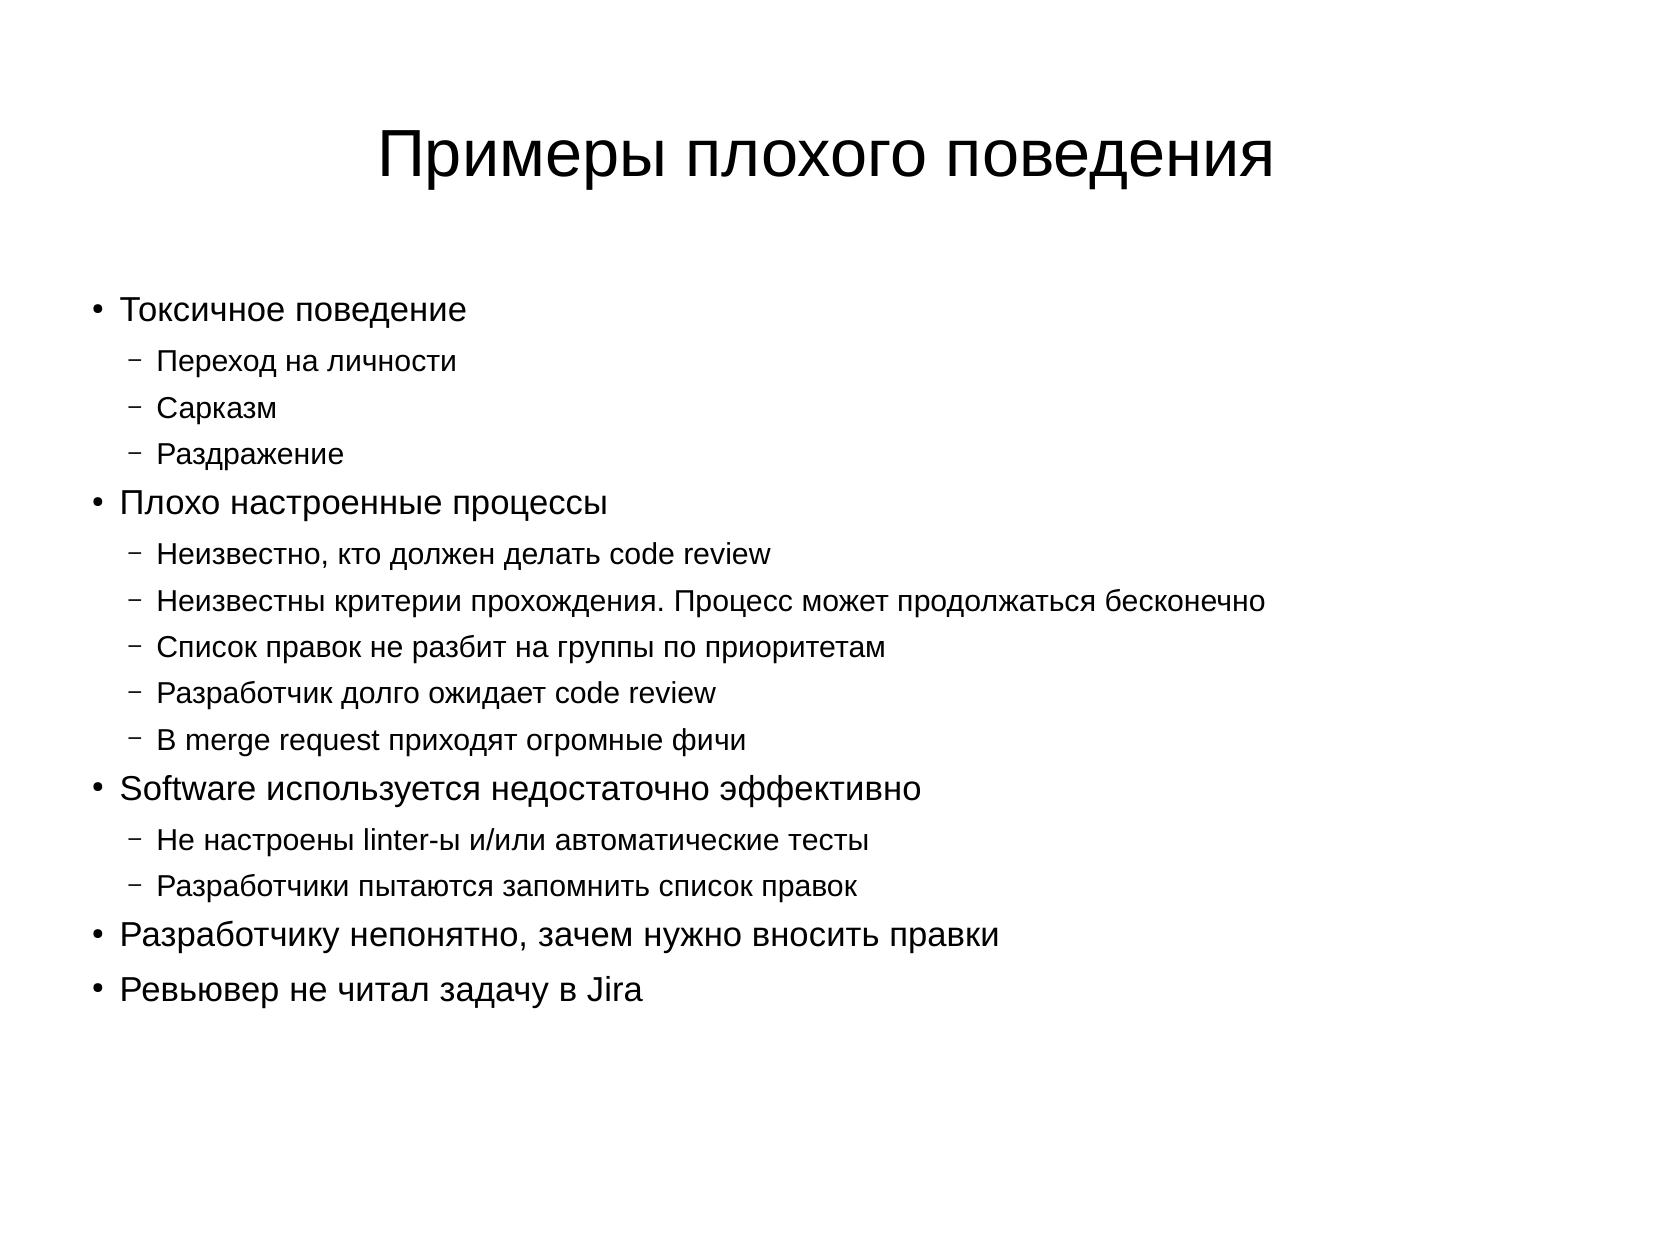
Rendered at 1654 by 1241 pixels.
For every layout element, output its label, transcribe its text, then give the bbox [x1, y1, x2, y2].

list Токсичное поведение Переход на личности Сарказм Раздражение Плохо настроенные процессы Неизвестно, кто должен делать code review Неизвестны критерии прохождения. Процесс может продолжаться бесконечно Список правок не разбит на группы по приоритетам Разработчик долго ожидает code review В merge request приходят огромные фичи Software используется недостаточно эффективно Не настроены linter-ы и/или автоматические тесты Разработчики пытаются запомнить список правок Разработчику непонятно, зачем нужно вносить правки Ревьювер не читал задачу в Jira [82, 290, 1571, 1010]
title Примеры плохого поведения [82, 49, 1571, 257]
